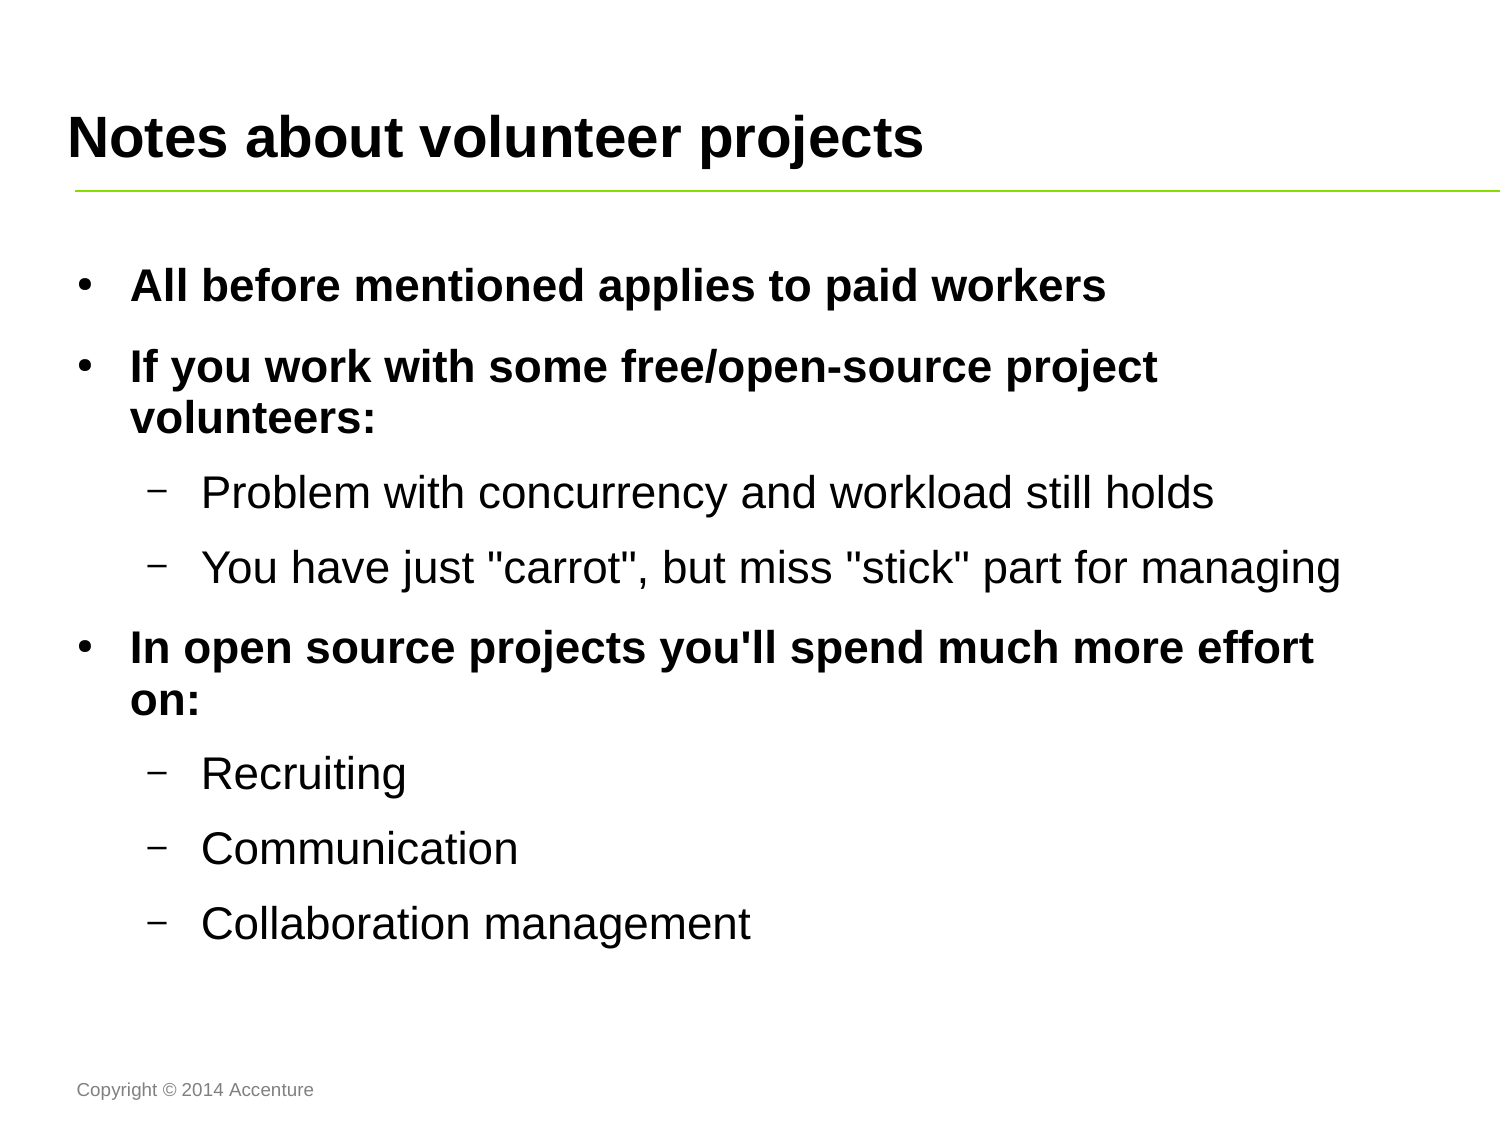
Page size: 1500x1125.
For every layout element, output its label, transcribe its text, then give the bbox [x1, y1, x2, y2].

title Notes about volunteer projects [67, 70, 1418, 203]
list All before mentioned applies to paid workers If you work with some free/open-source project volunteers: Problem with concurrency and workload still holds You have just "carrot", but miss "stick" part for managing In open source projects you'll spend much more effort on: Recruiting Communication Collaboration management [59, 259, 1379, 1125]
